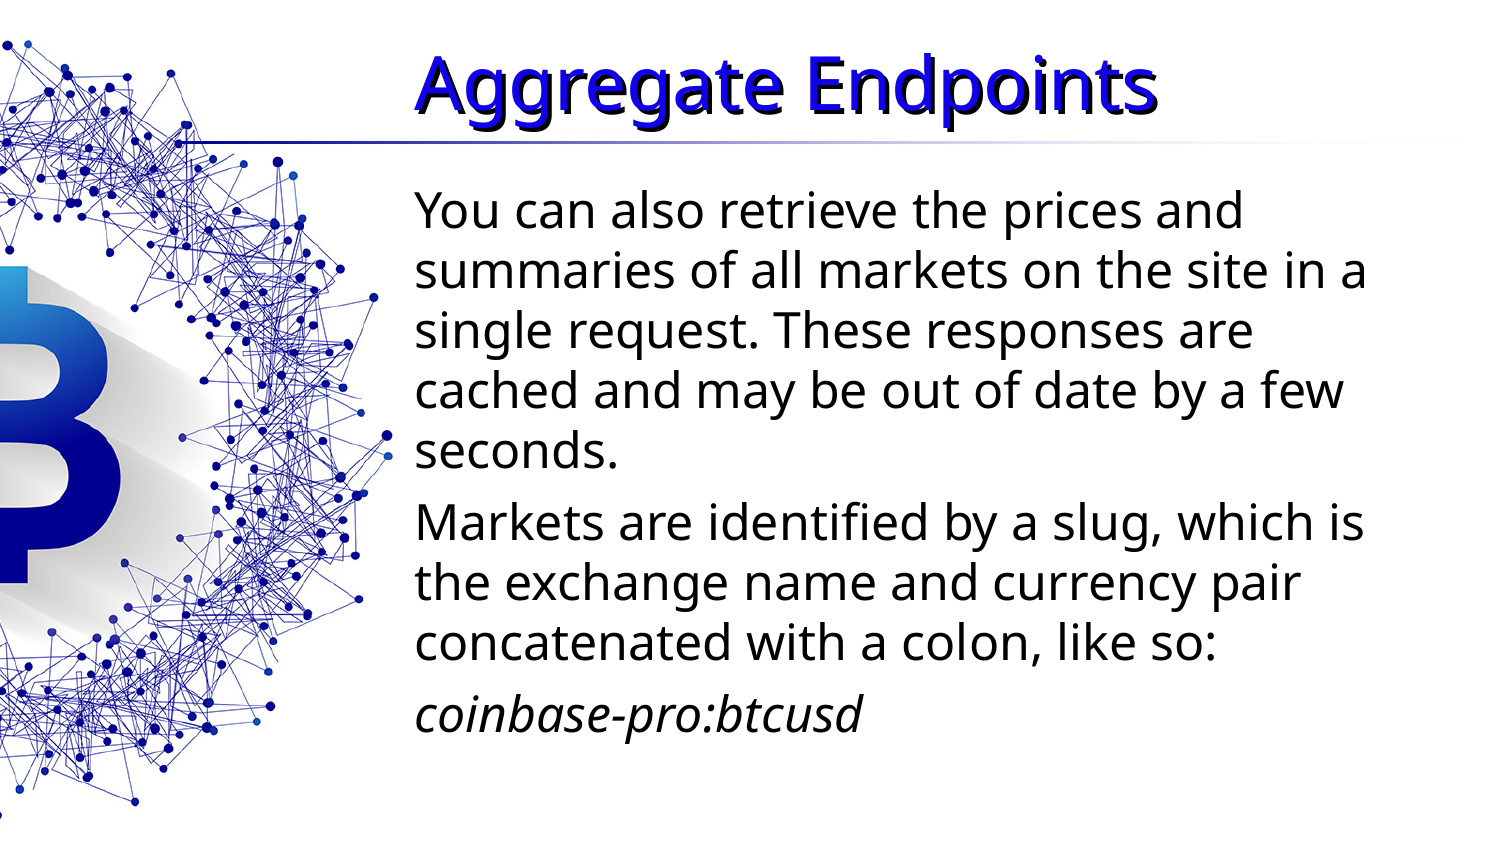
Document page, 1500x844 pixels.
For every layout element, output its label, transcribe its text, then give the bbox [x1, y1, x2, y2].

title Aggregate Endpoints [399, 21, 1427, 141]
list You can also retrieve the prices and summaries of all markets on the site in a single request. These responses are cached and may be out of date by a few seconds. Markets are identified by a slug, which is the exchange name and currency pair concatenated with a colon, like so: coinbase-pro:btcusd [399, 171, 1427, 748]
picture [0, 0, 1500, 844]
